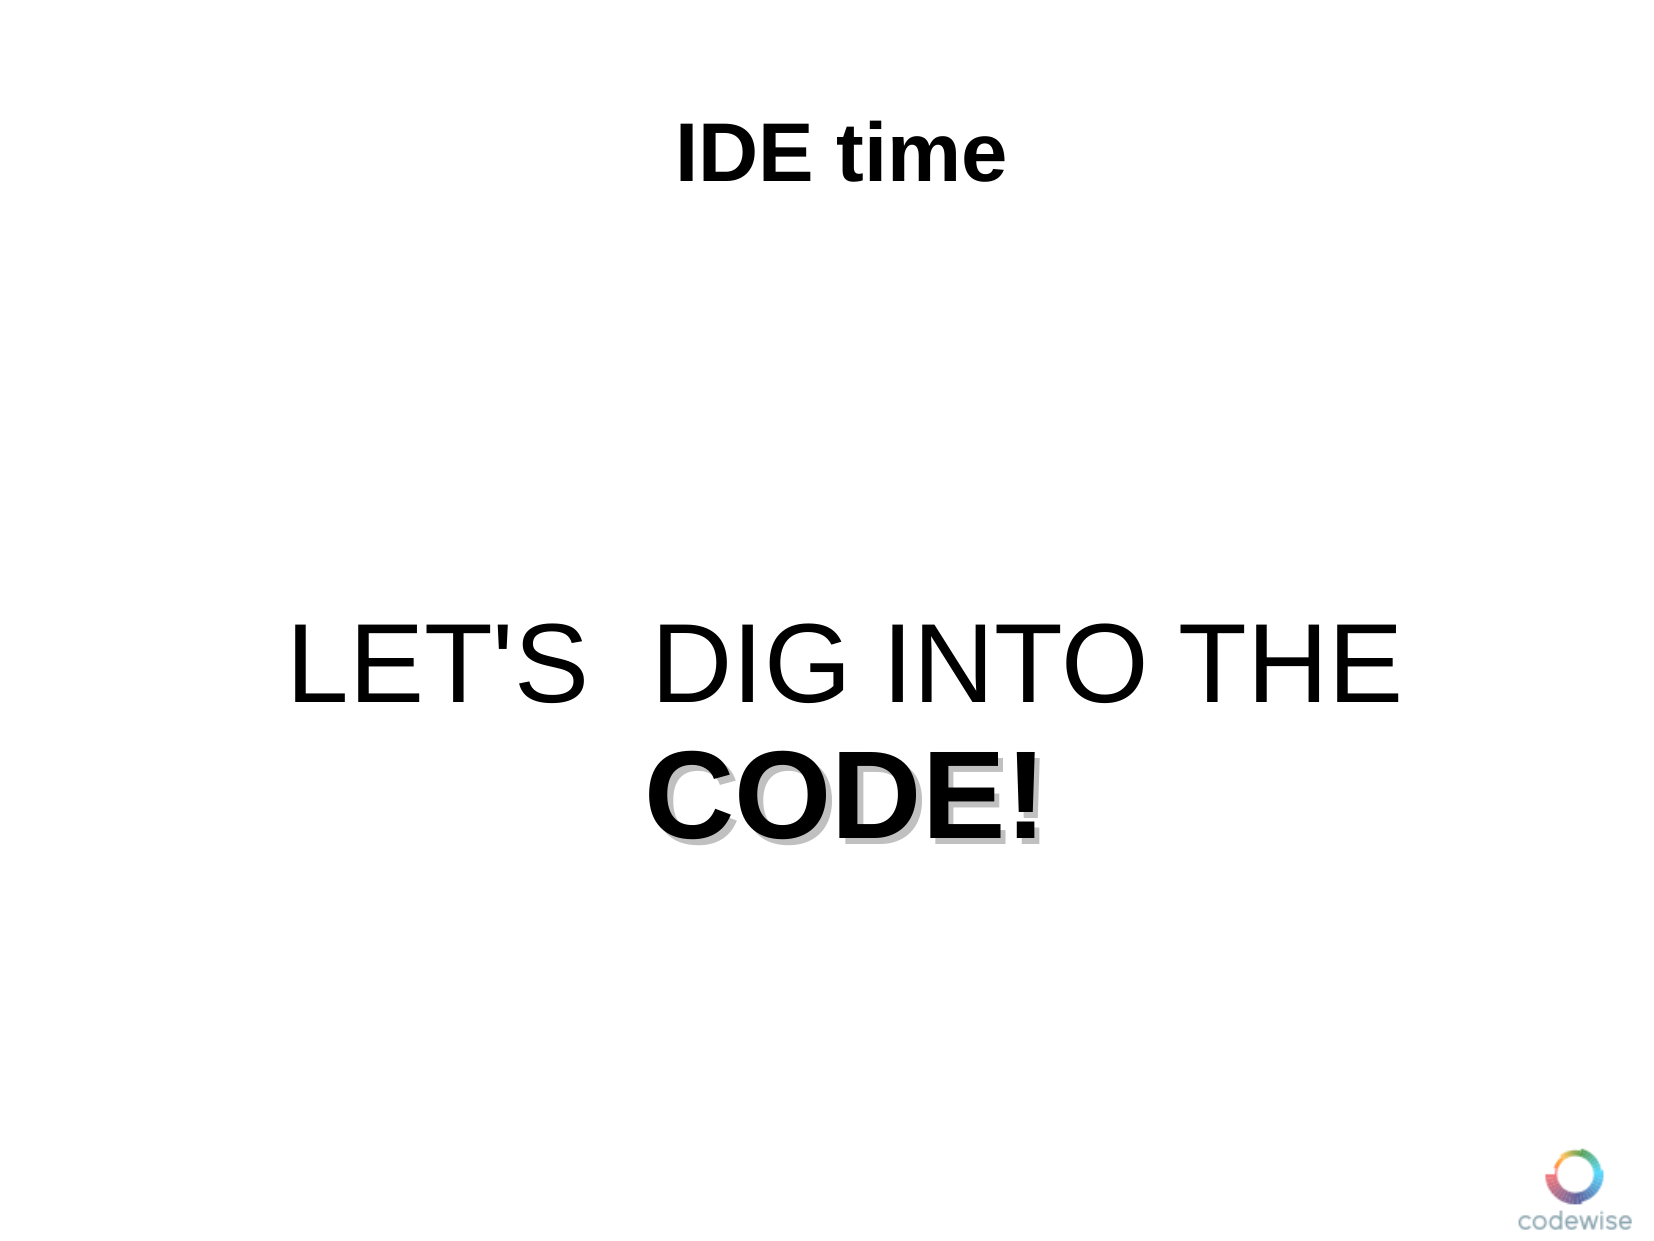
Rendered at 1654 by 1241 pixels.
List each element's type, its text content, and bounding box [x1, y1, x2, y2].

picture [1497, 1146, 1654, 1241]
title IDE time [82, 49, 1571, 257]
list LET'S DIG INTO THE CODE! [82, 290, 1538, 1010]
